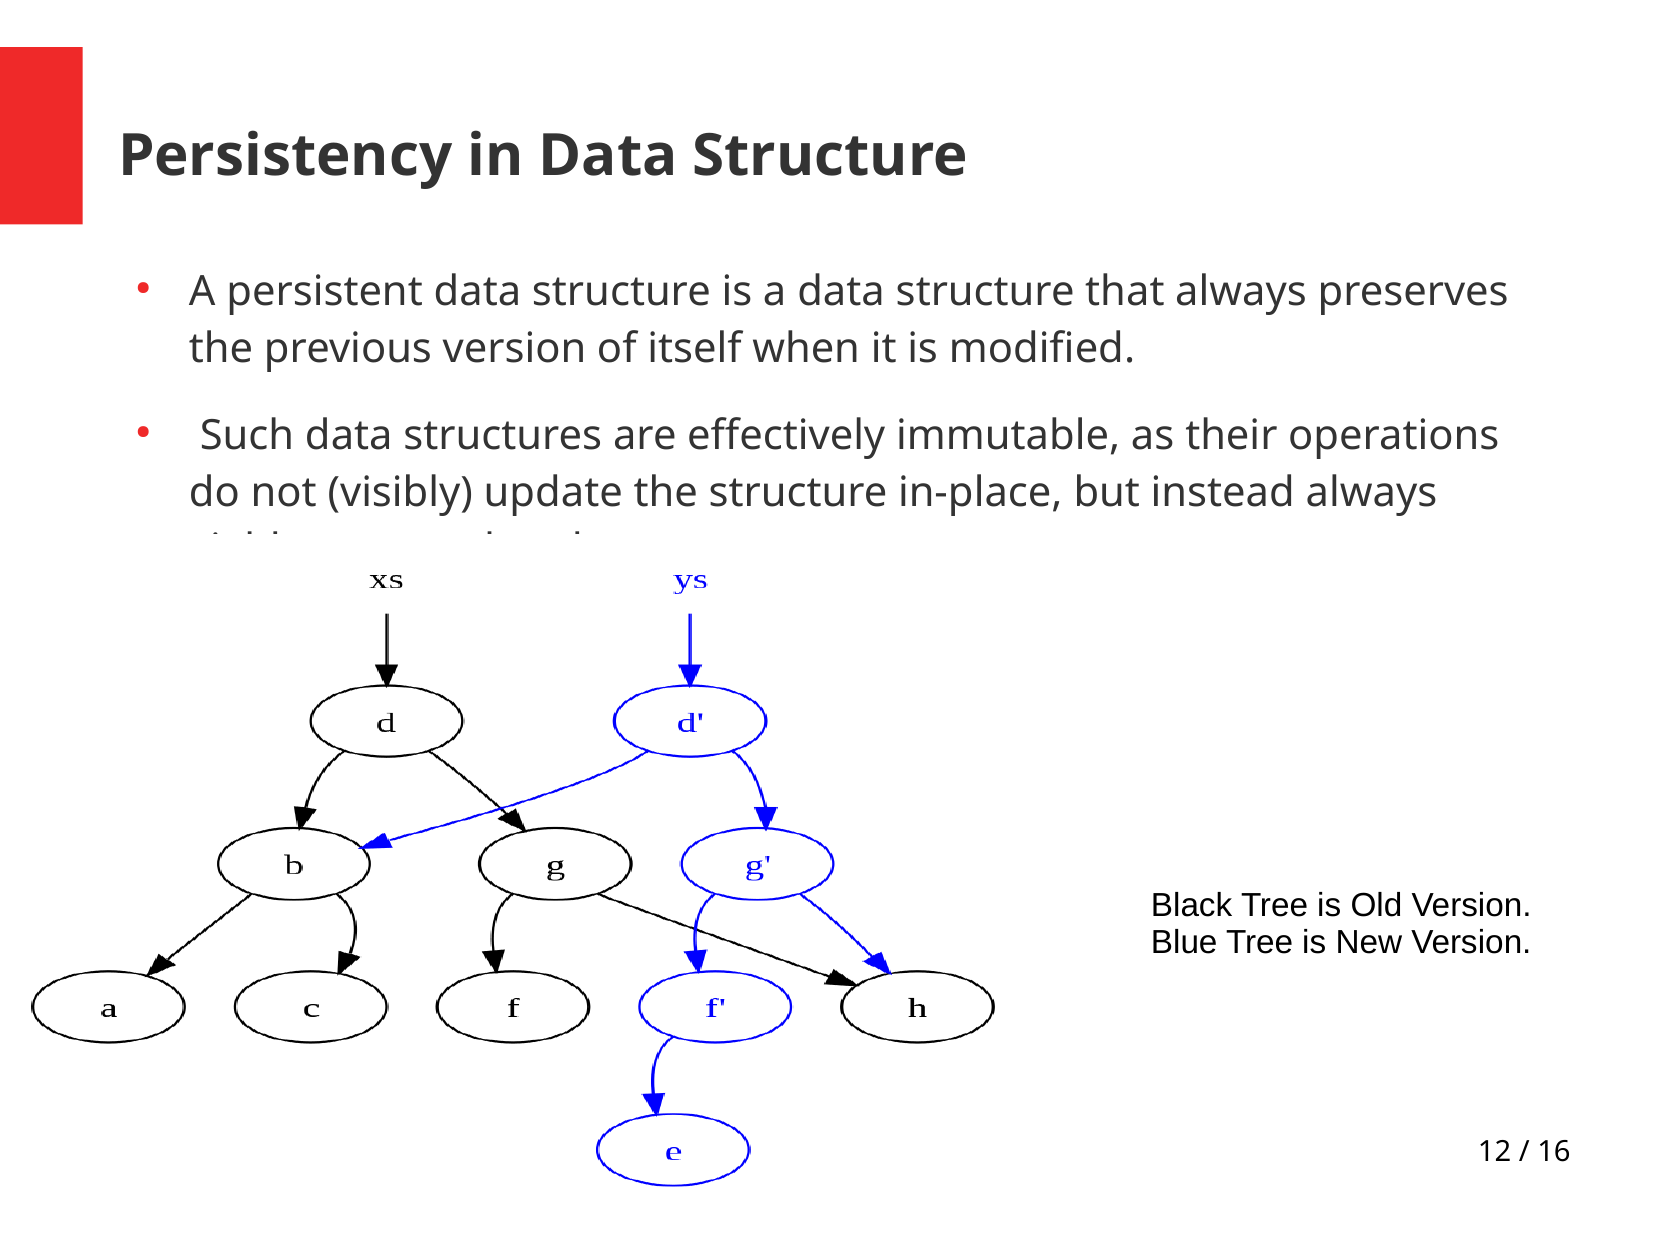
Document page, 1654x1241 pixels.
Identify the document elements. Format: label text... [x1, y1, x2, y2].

list A persistent data structure is a data structure that always preserves the previous version of itself when it is modified. Such data structures are effectively immutable, as their operations do not (visibly) update the structure in-place, but instead always yield a new updated structure. [118, 261, 1536, 567]
picture [22, 534, 1004, 1193]
title Persistency in Data Structure [118, 49, 1571, 257]
text_box Black Tree is Old Version. Blue Tree is New Version. [1136, 879, 1548, 969]
